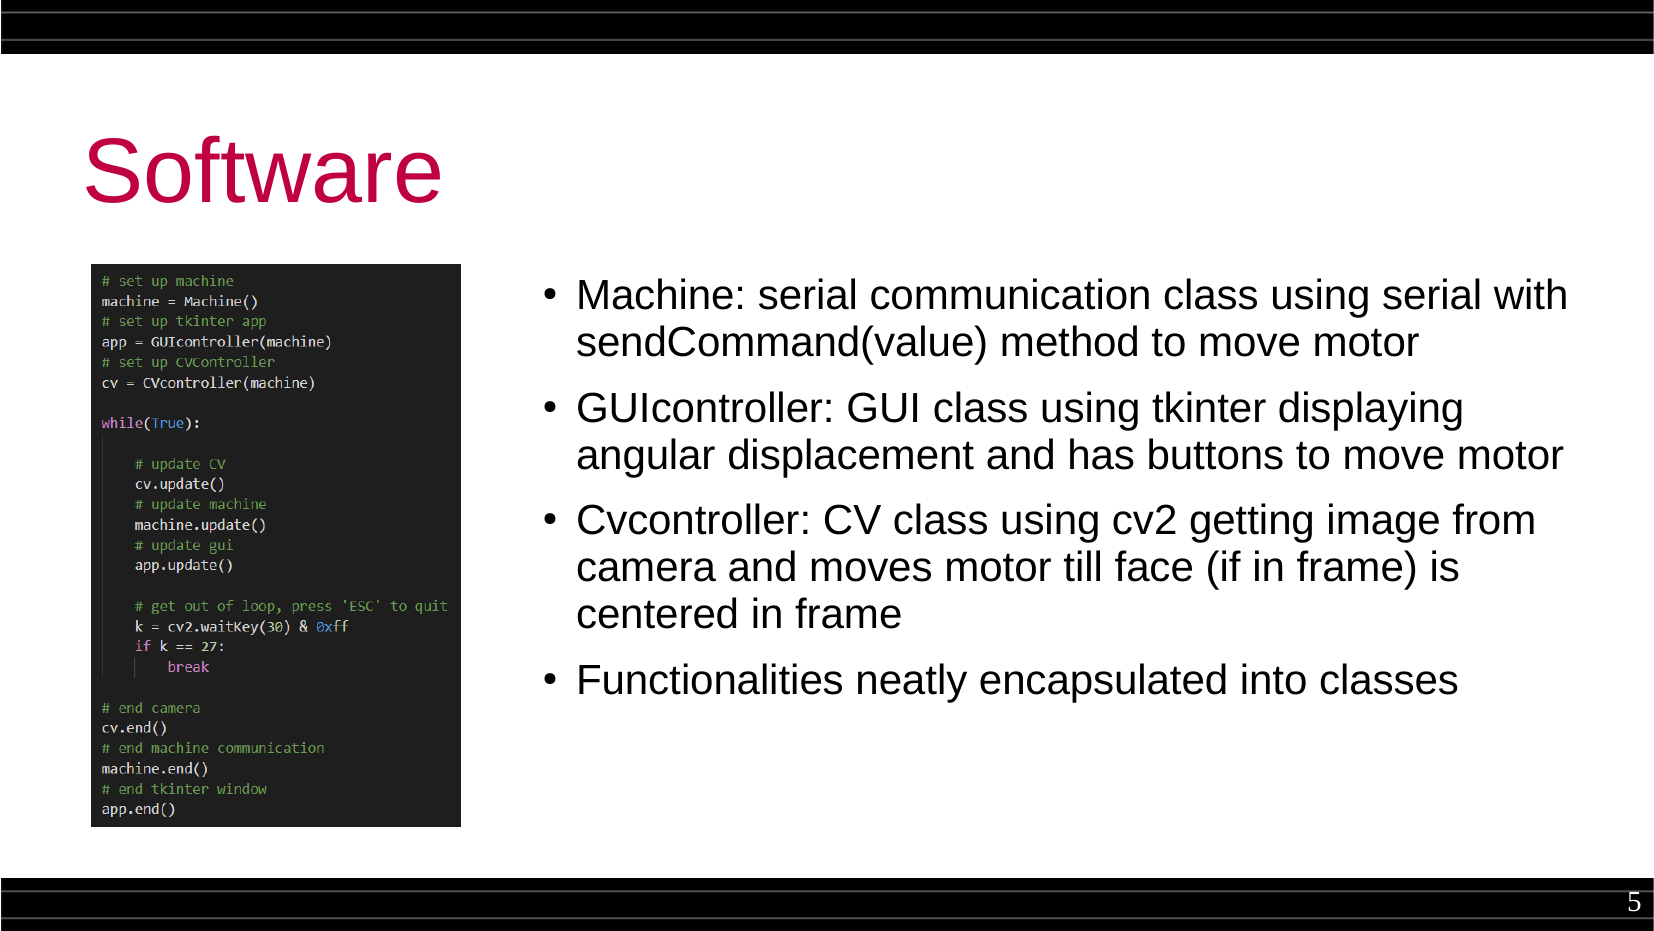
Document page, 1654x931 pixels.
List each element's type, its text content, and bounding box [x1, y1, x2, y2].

picture [1, 878, 1654, 931]
picture [91, 264, 461, 827]
title Software [82, 92, 1571, 249]
list Machine: serial communication class using serial with sendCommand(value) method to move motor GUIcontroller: GUI class using tkinter displaying angular displacement and has buttons to move motor Cvcontroller: CV class using cv2 getting image from camera and moves motor till face (if in frame) is centered in frame Functionalities neatly encapsulated into classes [531, 271, 1572, 758]
picture [1, 0, 1654, 54]
